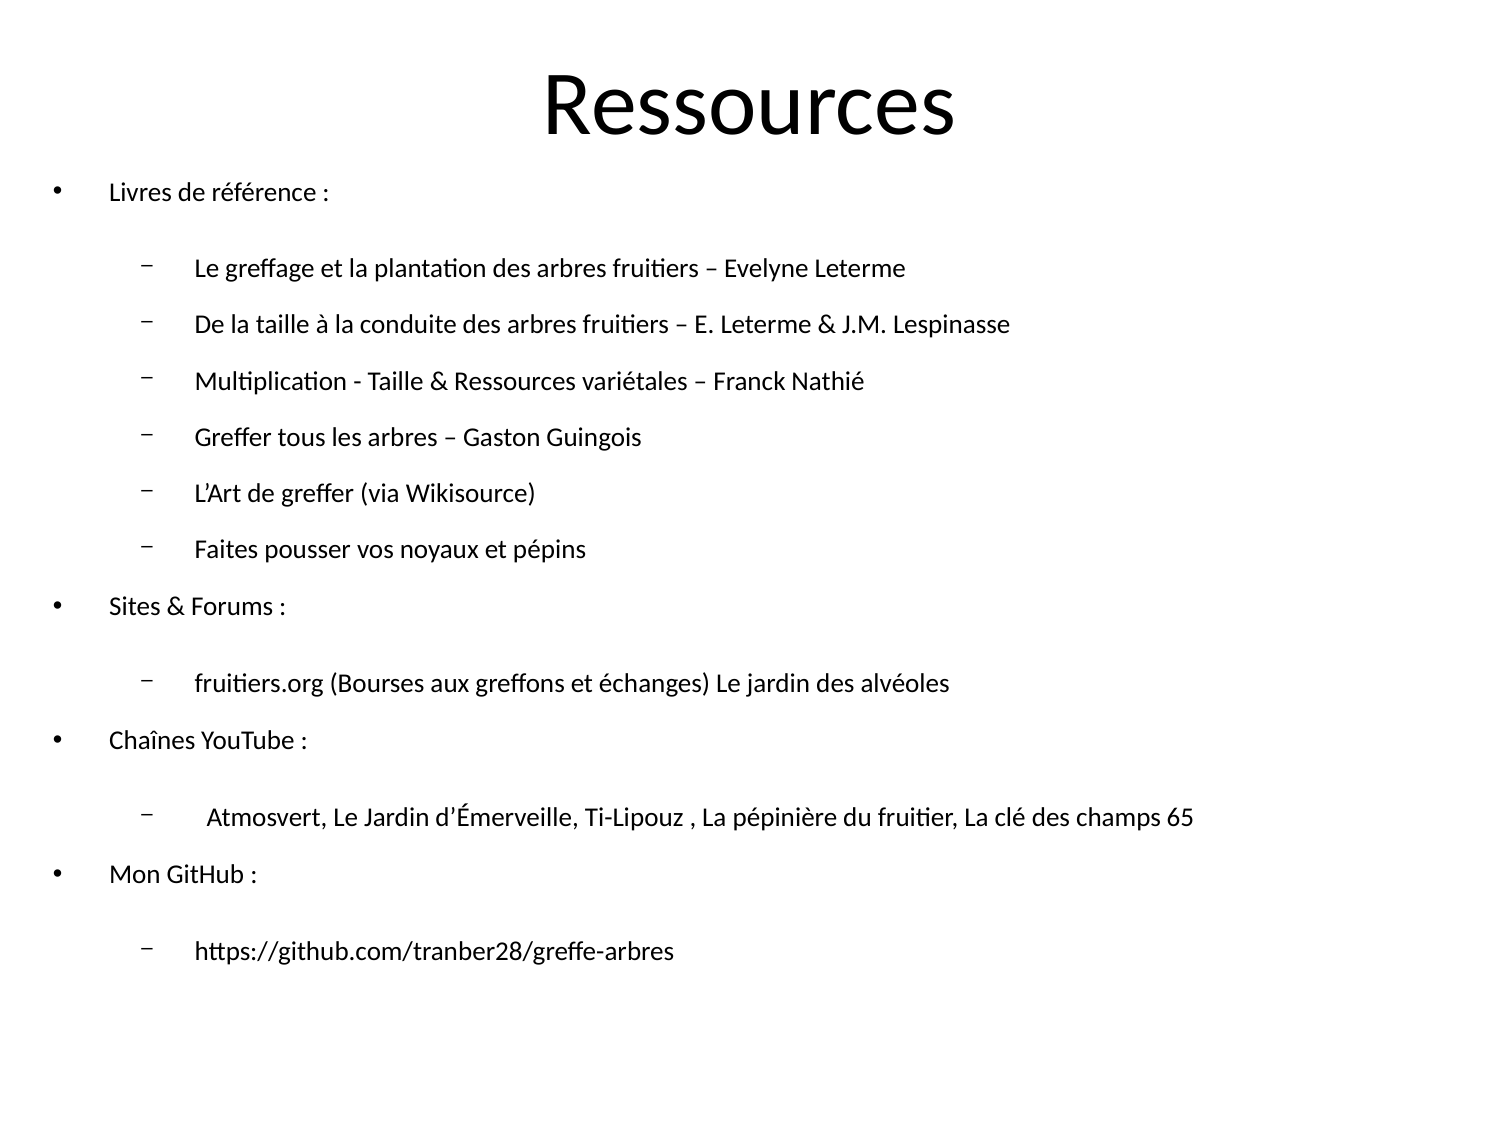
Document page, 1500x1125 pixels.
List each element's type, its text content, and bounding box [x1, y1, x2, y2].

list Livres de référence : Le greffage et la plantation des arbres fruitiers – Evelyne Leterme De la taille à la conduite des arbres fruitiers – E. Leterme & J.M. Lespinasse Multiplication - Taille & Ressources variétales – Franck Nathié Greffer tous les arbres – Gaston Guingois L’Art de greffer (via Wikisource) Faites pousser vos noyaux et pépins Sites & Forums : fruitiers.org (Bourses aux greffons et échanges) Le jardin des alvéoles Chaînes YouTube : Atmosvert, Le Jardin d’Émerveille, Ti-Lipouz , La pépinière du fruitier, La clé des champs 65 Mon GitHub : https://github.com/tranber28/greffe-arbres [37, 88, 1388, 1034]
title Ressources [75, 3, 1425, 192]
